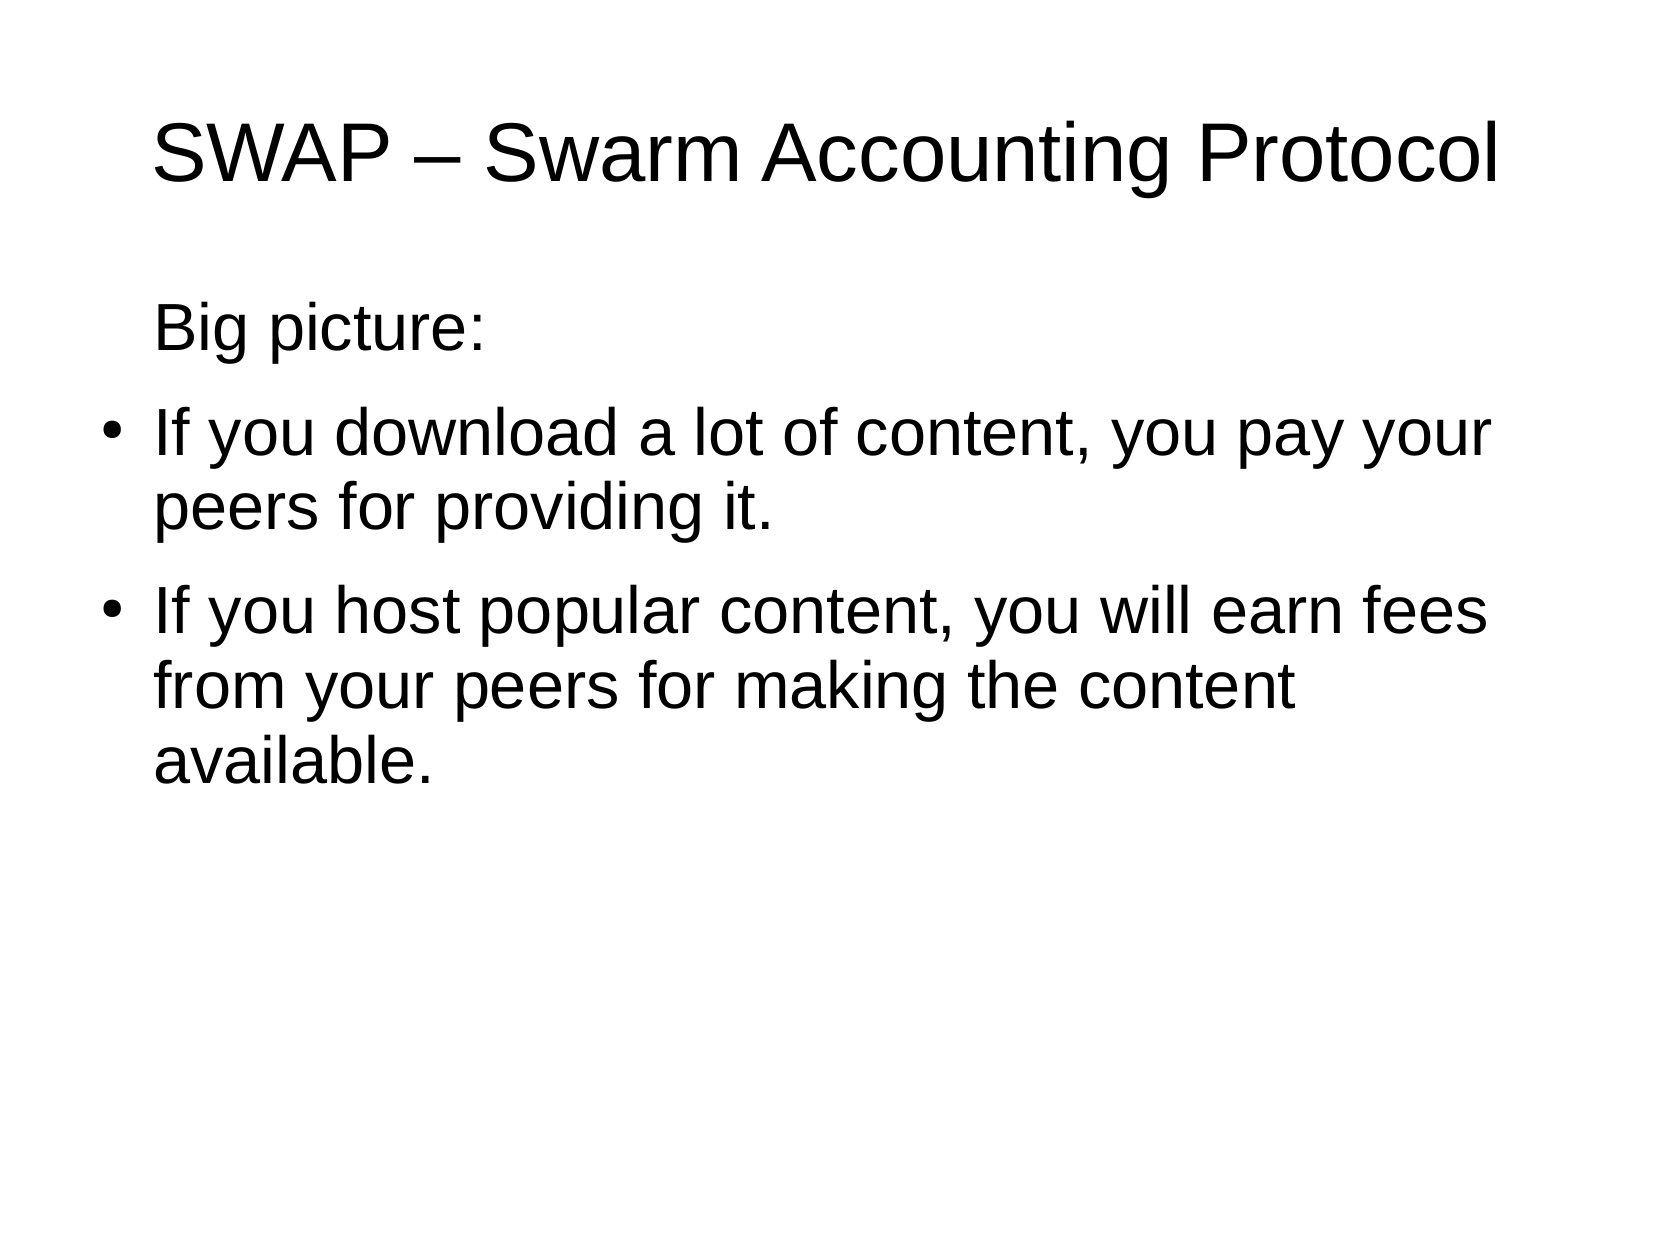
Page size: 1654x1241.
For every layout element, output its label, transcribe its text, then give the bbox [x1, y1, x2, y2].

title SWAP – Swarm Accounting Protocol [82, 49, 1571, 257]
list Big picture: If you download a lot of content, you pay your peers for providing it. If you host popular content, you will earn fees from your peers for making the content available. [82, 290, 1571, 1010]
